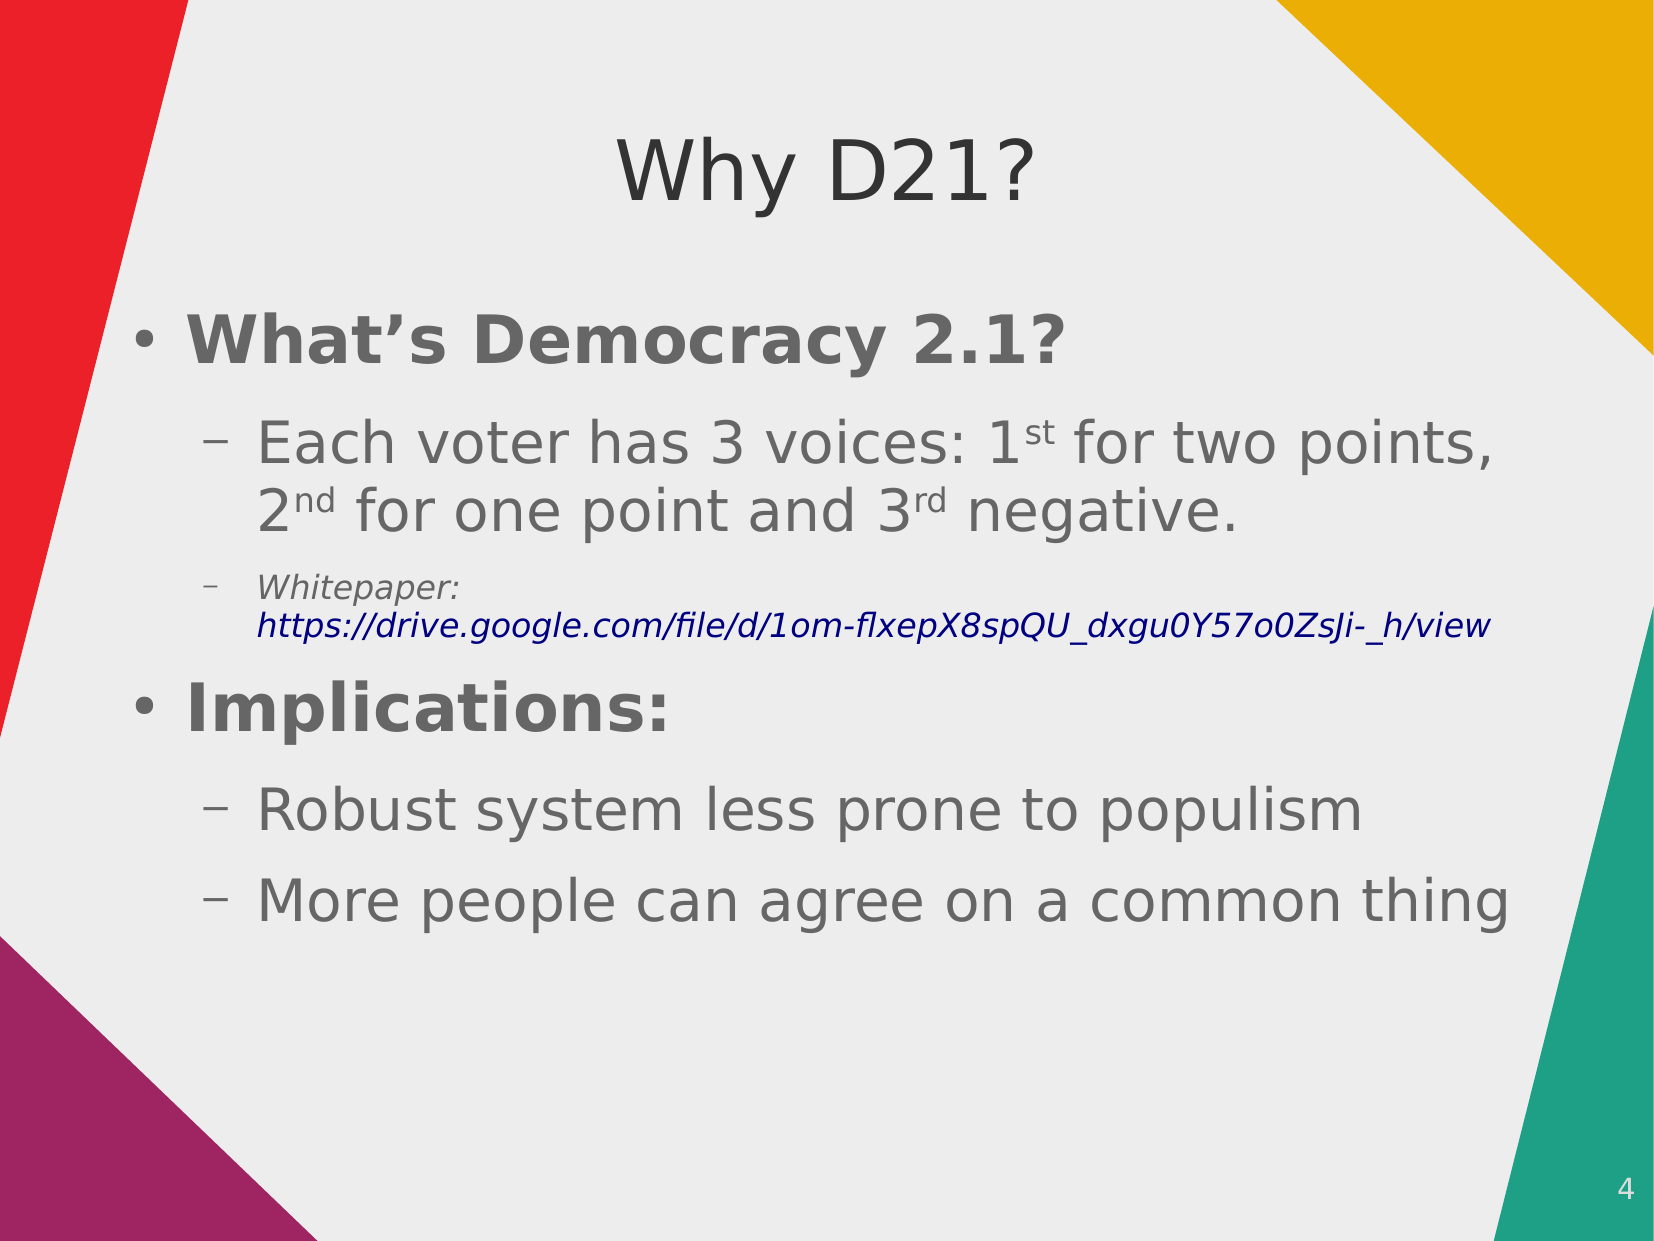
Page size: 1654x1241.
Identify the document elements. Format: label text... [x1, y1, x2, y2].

title Why D21? [114, 73, 1539, 271]
list What’s Democracy 2.1? Each voter has 3 voices: 1st for two points, 2nd for one point and 3rd negative. Whitepaper: https://drive.google.com/file/d/1om-flxepX8spQU_dxgu0Y57o0ZsJi-_h/view Implications: Robust system less prone to populism More people can agree on a common thing [114, 302, 1539, 1033]
